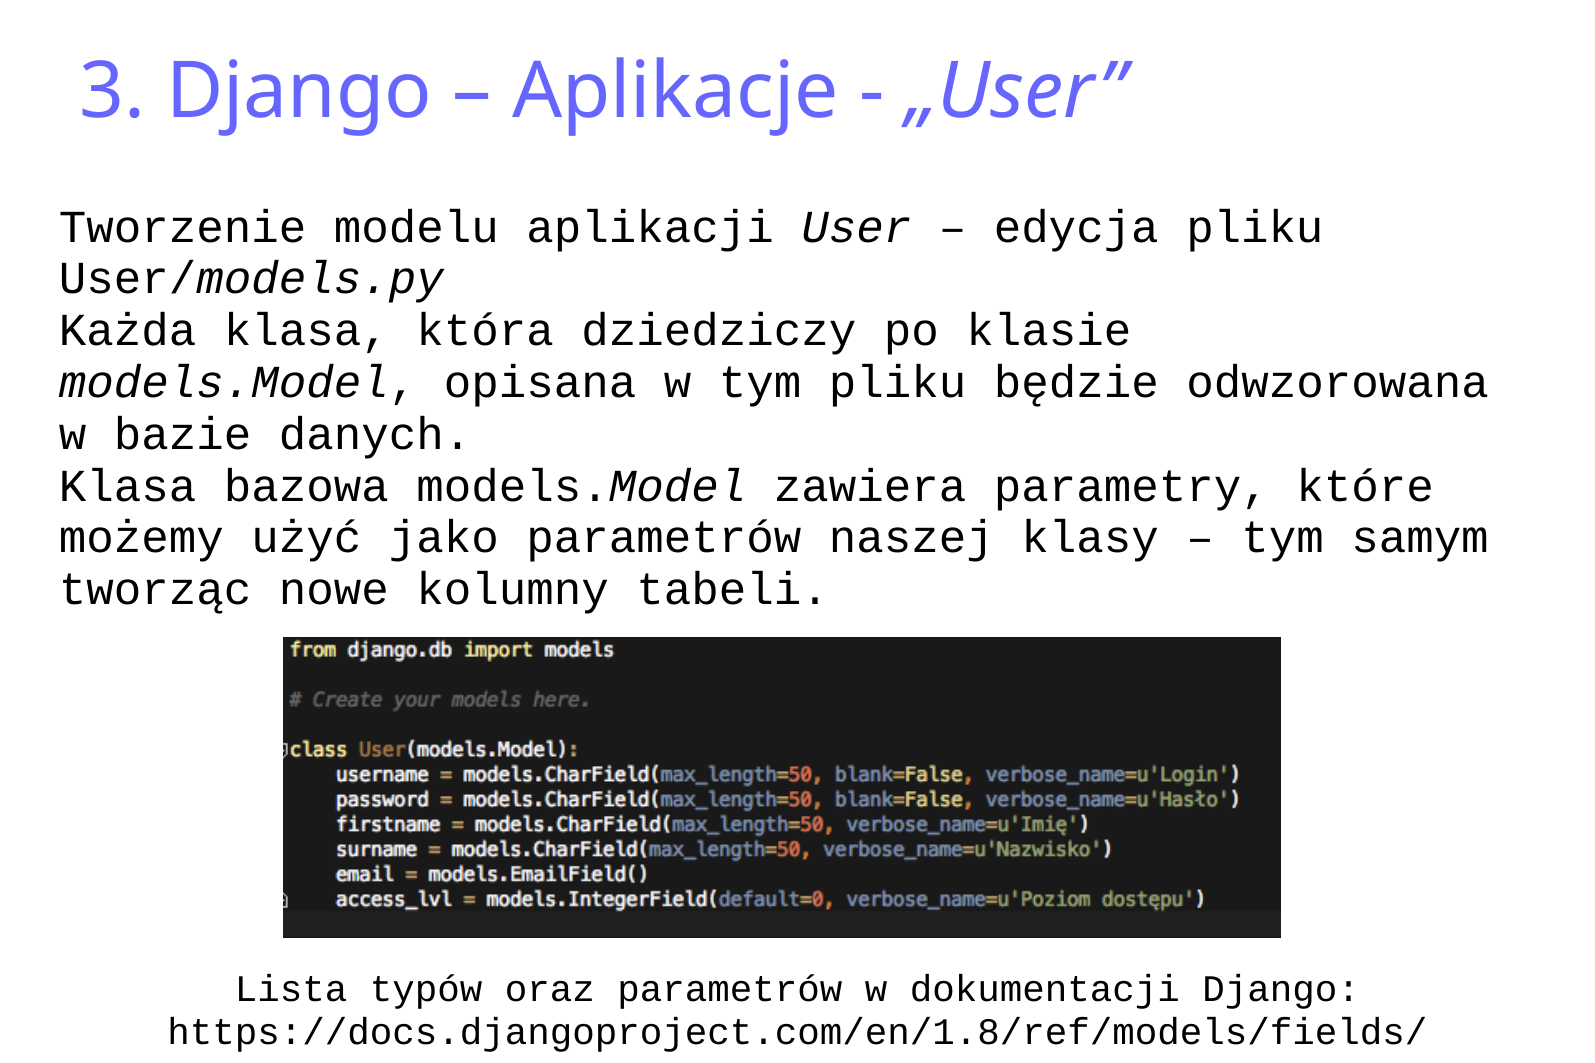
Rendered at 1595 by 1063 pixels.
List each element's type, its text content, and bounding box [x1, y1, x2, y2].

text_box Lista typów oraz parametrów w dokumentacji Django: https://docs.djangoproject.com/en/1.8/ref/models/fields/ [0, 973, 1595, 1063]
picture [283, 637, 1281, 938]
title 3. Django – Aplikacje - „User” [79, 42, 1515, 220]
text_box Tworzenie modelu aplikacji User – edycja pliku User/models.py Każda klasa, która dziedziczy po klasie models.Model, opisana w tym pliku będzie odwzorowana w bazie danych. Klasa bazowa models.Model zawiera parametry, które możemy użyć jako parametrów naszej klasy – tym samym tworząc nowe kolumny tabeli. [58, 204, 1494, 617]
